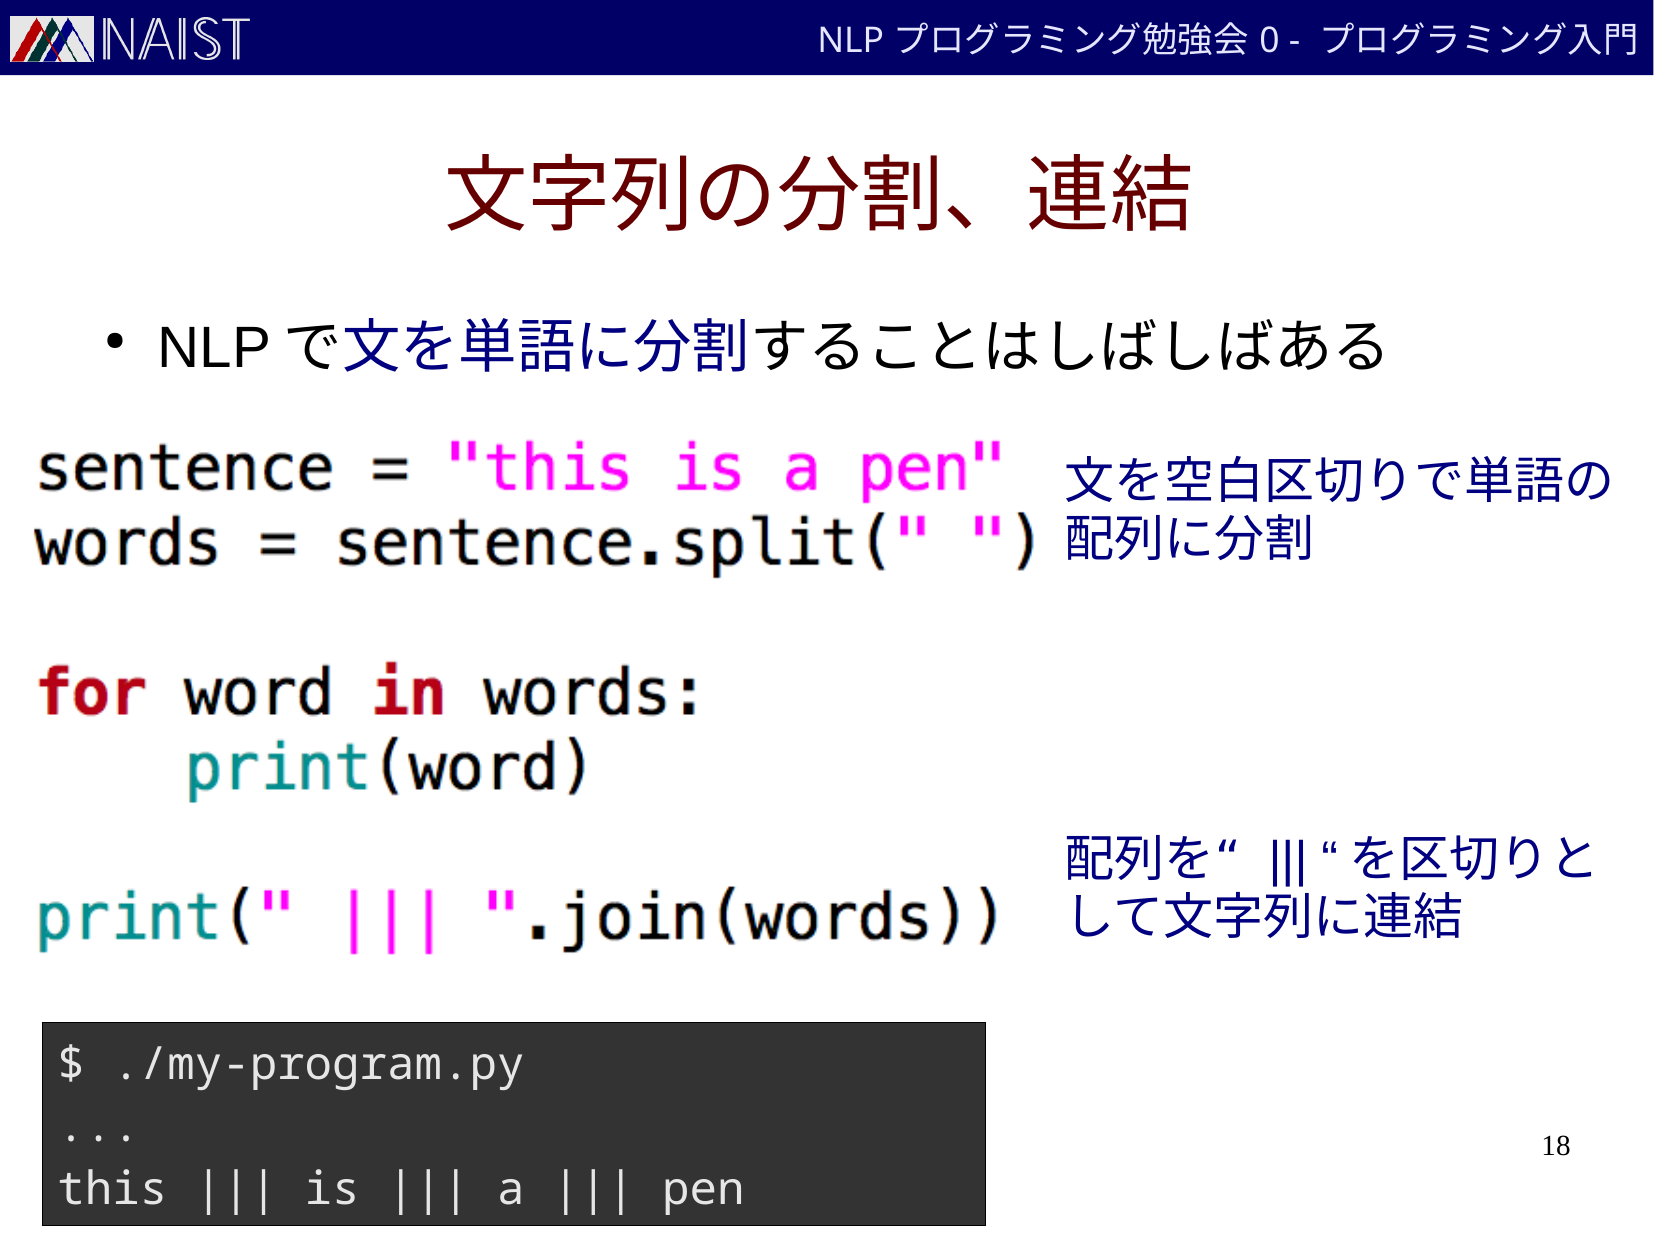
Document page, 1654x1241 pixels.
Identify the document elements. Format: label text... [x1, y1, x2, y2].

picture [31, 436, 1045, 962]
picture [10, 16, 94, 62]
picture [102, 17, 251, 60]
text_box 配列を“ ||| “を区切りと して文字列に連結 [1050, 822, 1615, 954]
list NLPで文を単語に分割することはしばしばある [86, 300, 1576, 1119]
text_box 文を空白区切りで単語の 配列に分割 [1050, 444, 1630, 576]
title 文字列の分割、連結 [75, 92, 1564, 285]
text_box $ ./my-program.py ... this ||| is ||| a ||| pen [42, 1022, 986, 1226]
